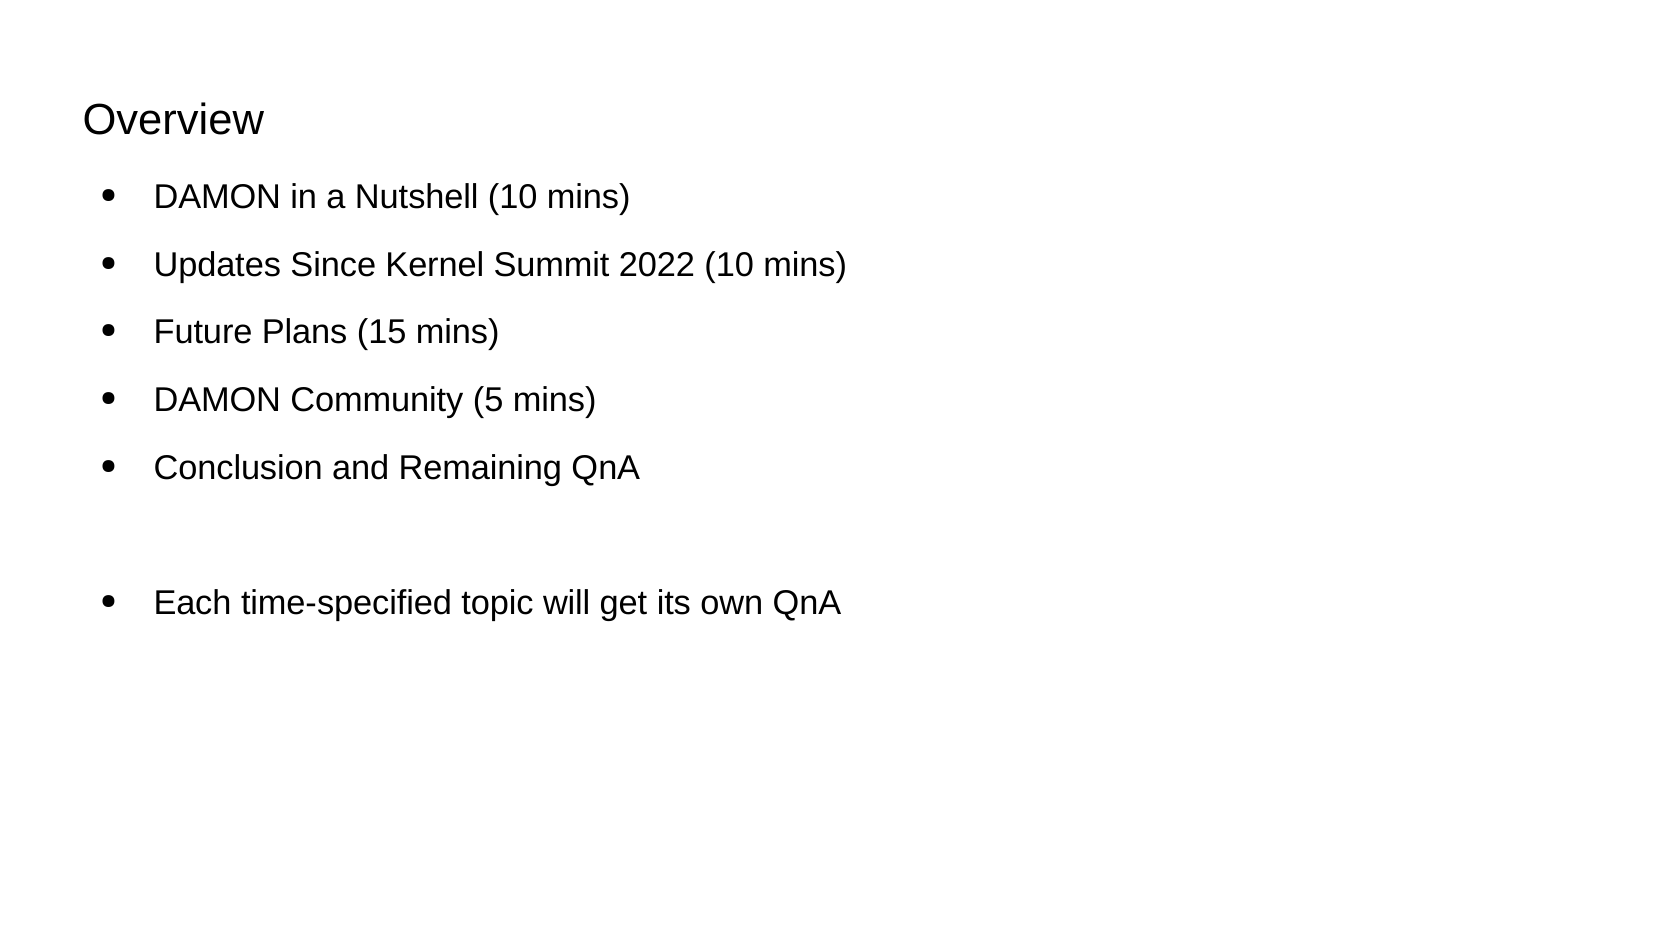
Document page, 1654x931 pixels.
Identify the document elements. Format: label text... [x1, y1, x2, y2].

title Overview [82, 81, 1571, 157]
list DAMON in a Nutshell (10 mins) Updates Since Kernel Summit 2022 (10 mins) Future Plans (15 mins) DAMON Community (5 mins) Conclusion and Remaining QnA Each time-specified topic will get its own QnA [82, 177, 1571, 833]
